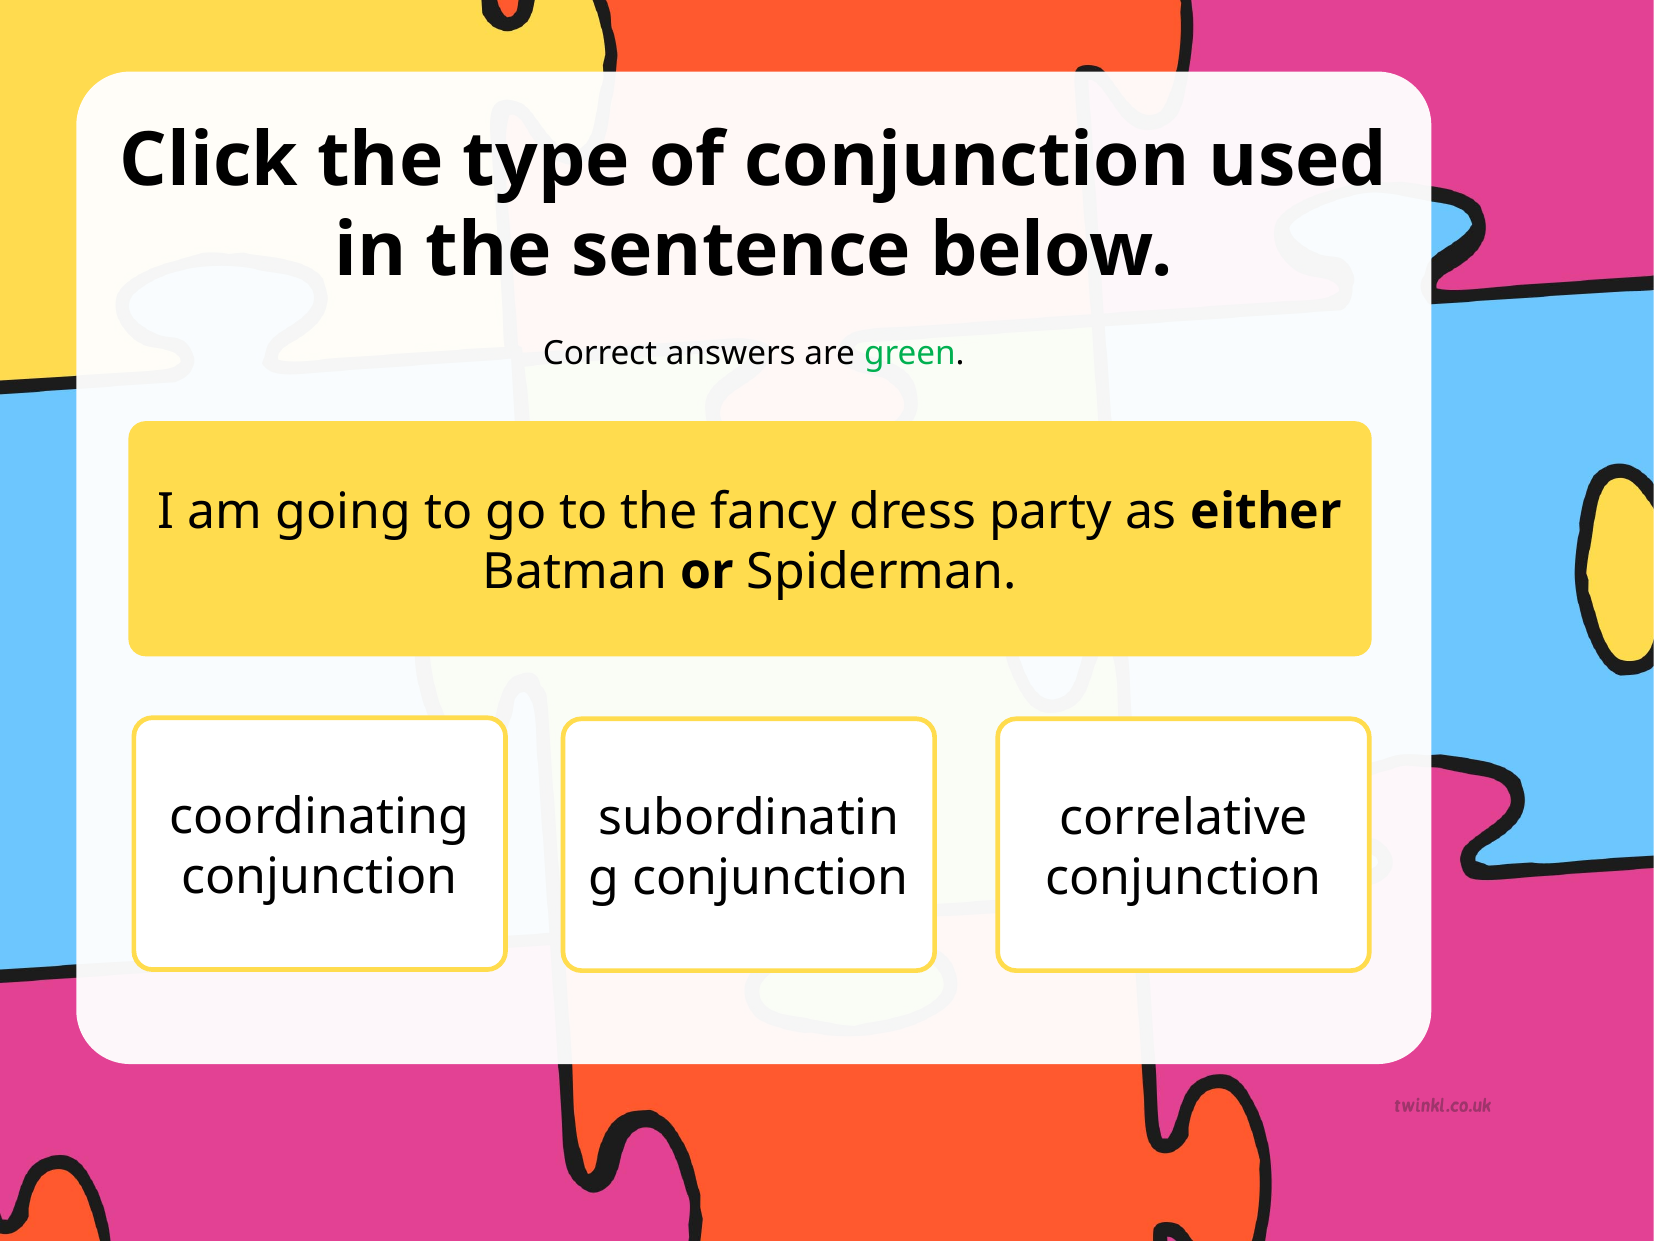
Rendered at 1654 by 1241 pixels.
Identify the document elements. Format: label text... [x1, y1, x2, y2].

picture [0, 0, 1654, 1241]
text_box Click the type of conjunction used in the sentence below. Correct answers are green. [76, 71, 1432, 1065]
text_box I am going to go to the fancy dress party as either Batman or Spiderman. [128, 421, 1372, 657]
text_box coordinating conjunction [133, 717, 506, 970]
text_box correlative conjunction [997, 718, 1370, 971]
text_box subordinating conjunction [563, 718, 935, 971]
